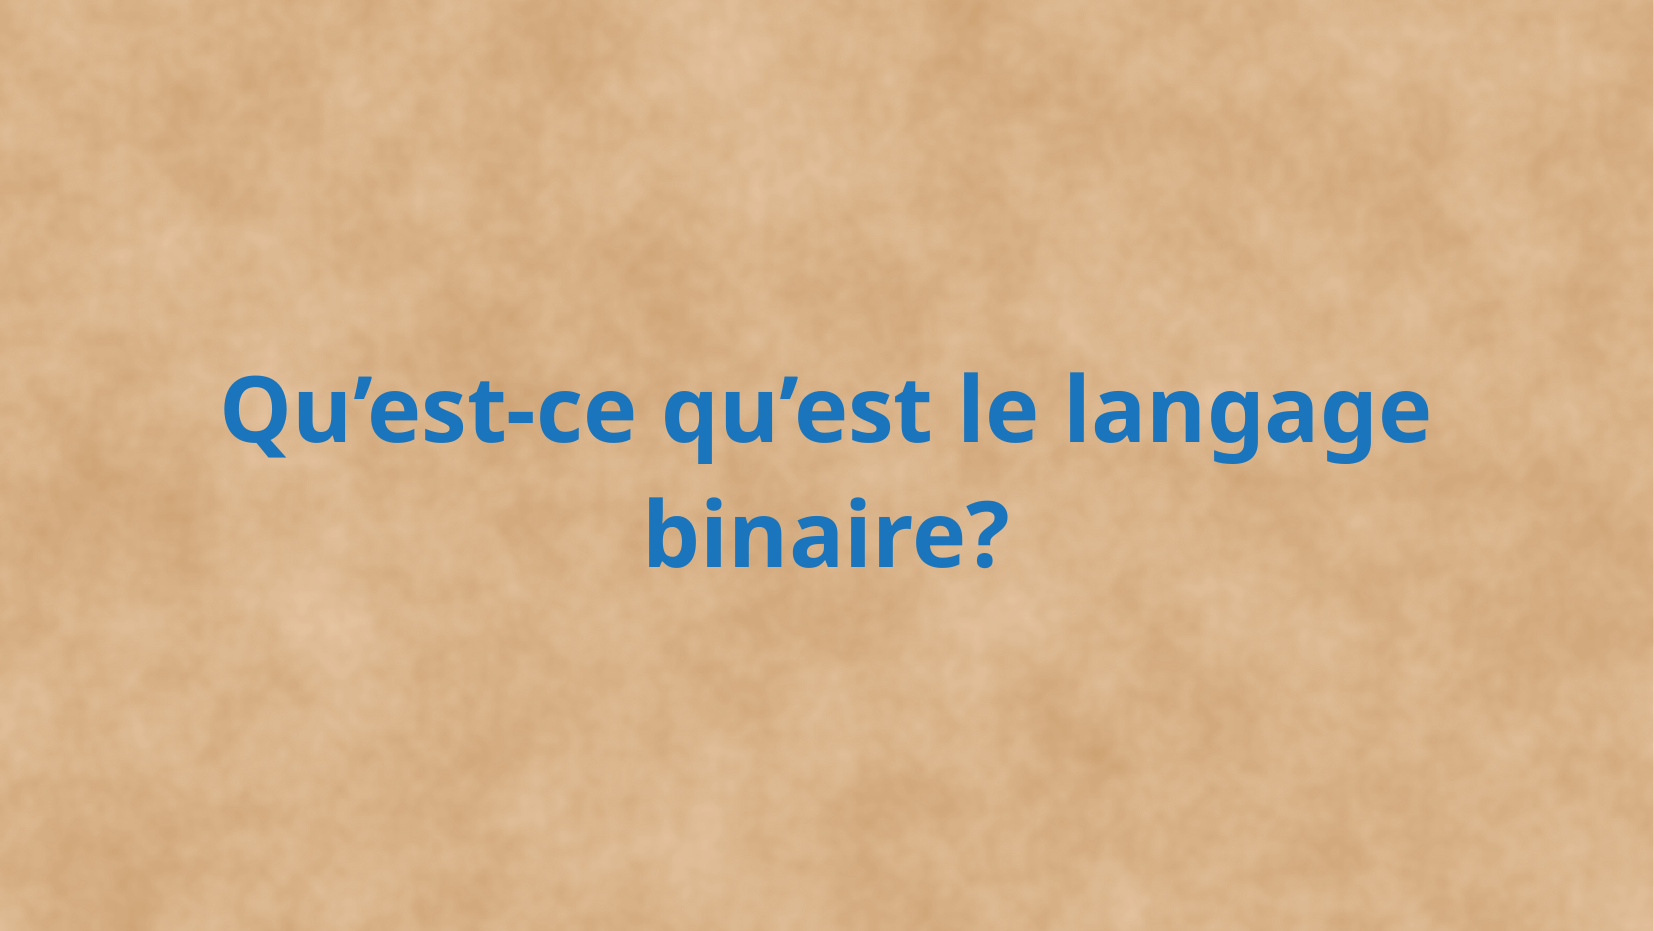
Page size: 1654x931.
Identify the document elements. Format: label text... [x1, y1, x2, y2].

title Qu’est-ce qu’est le langage binaire? [82, 368, 1571, 570]
picture [0, 0, 1654, 931]
